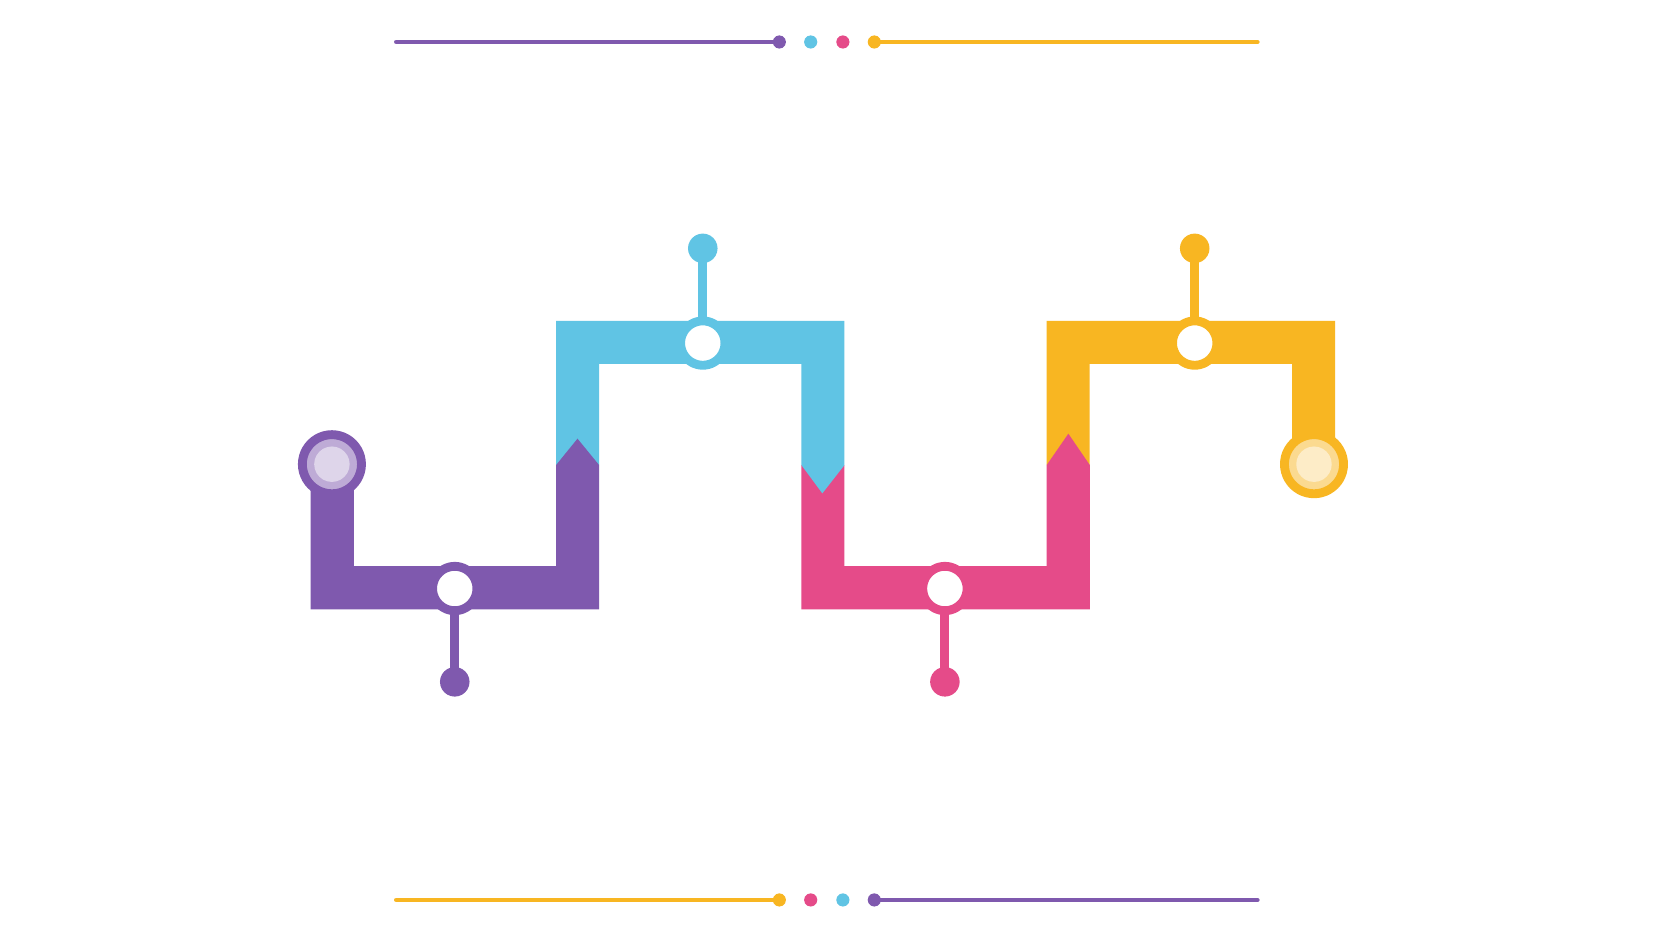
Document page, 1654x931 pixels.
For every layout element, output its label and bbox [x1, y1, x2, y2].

text_box [1179, 233, 1210, 264]
text_box [930, 667, 960, 697]
text_box [439, 667, 470, 697]
text_box [302, 320, 1344, 611]
text_box [687, 233, 718, 264]
